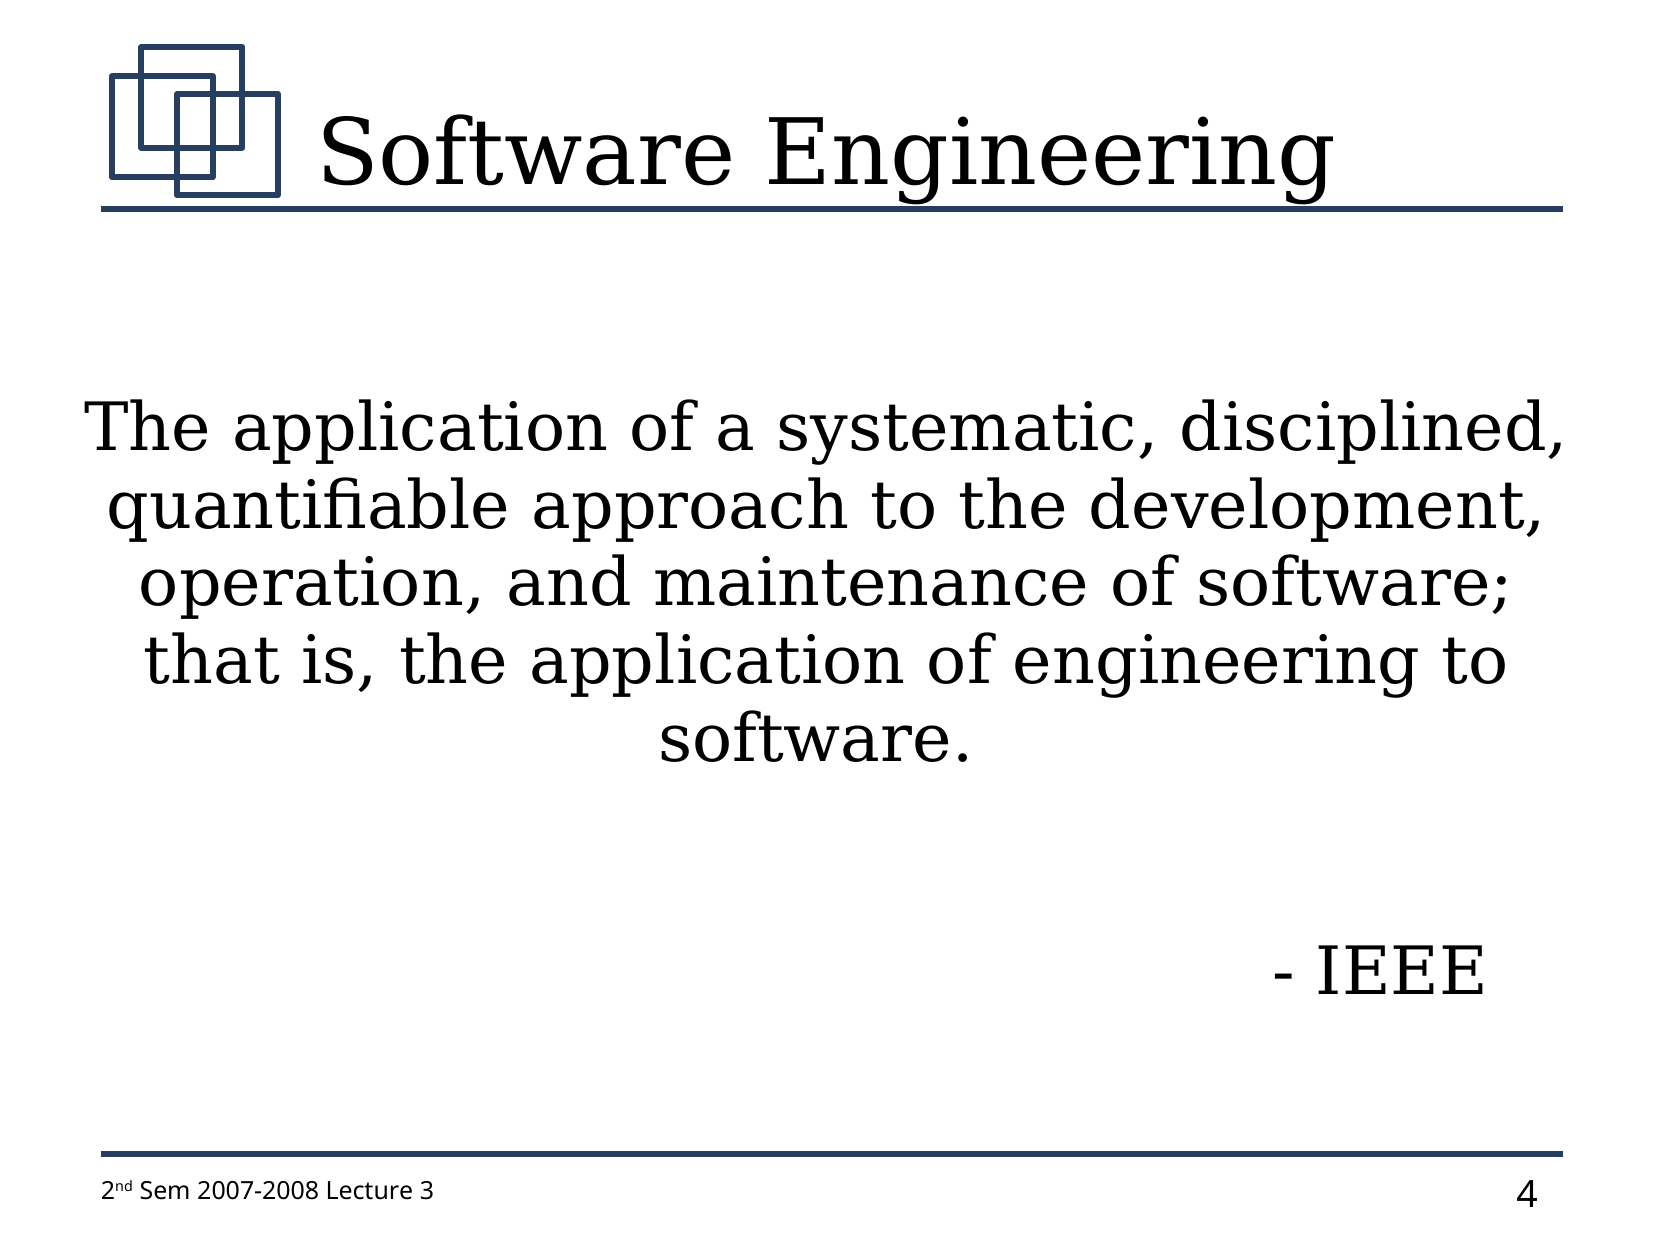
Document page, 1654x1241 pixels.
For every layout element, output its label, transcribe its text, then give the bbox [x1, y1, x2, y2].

subtitle The application of a systematic, disciplined, quantifiable approach to the development, operation, and maintenance of software; that is, the application of engineering to software. - IEEE [82, 290, 1571, 1109]
title Software Engineering [82, 49, 1571, 257]
